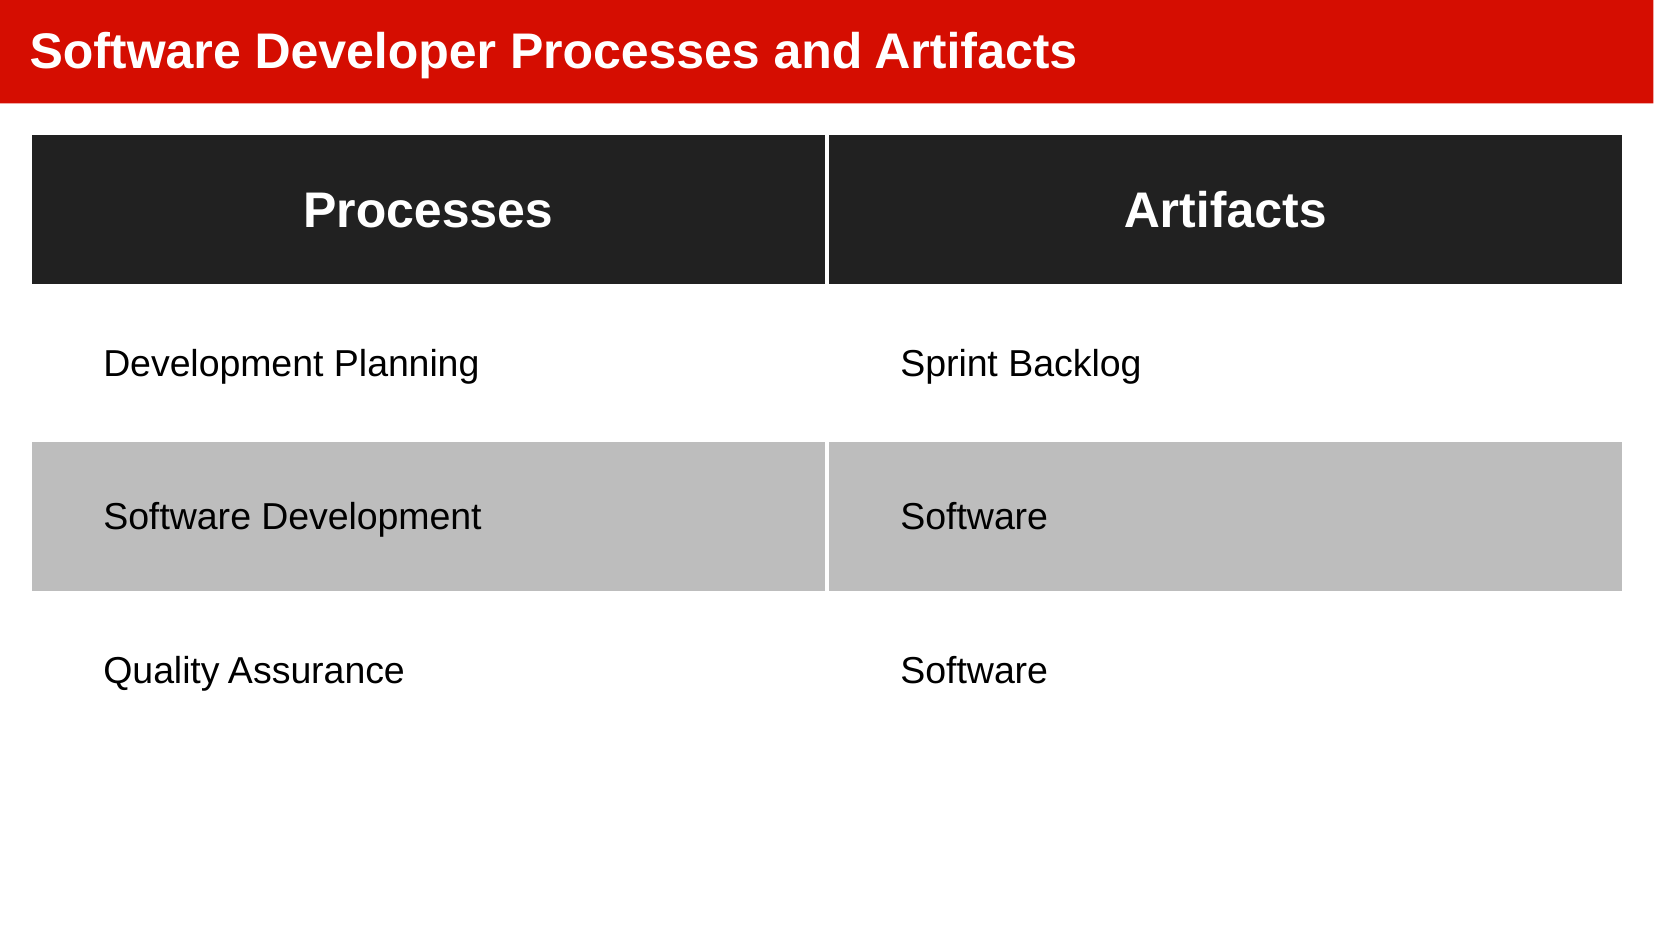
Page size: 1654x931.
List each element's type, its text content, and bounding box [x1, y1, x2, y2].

table_header Processes [32, 135, 825, 284]
title Software Developer Processes and Artifacts [0, 0, 1654, 104]
table_header Artifacts [829, 135, 1622, 284]
table_cell Software [829, 596, 1622, 745]
table_cell Software Development [32, 442, 825, 591]
table_cell Sprint Backlog [829, 289, 1622, 438]
table_cell Quality Assurance [32, 596, 825, 745]
table_cell [829, 749, 1622, 899]
table_cell Software [829, 442, 1622, 591]
table_cell Development Planning [32, 289, 825, 438]
table_cell [32, 749, 825, 899]
